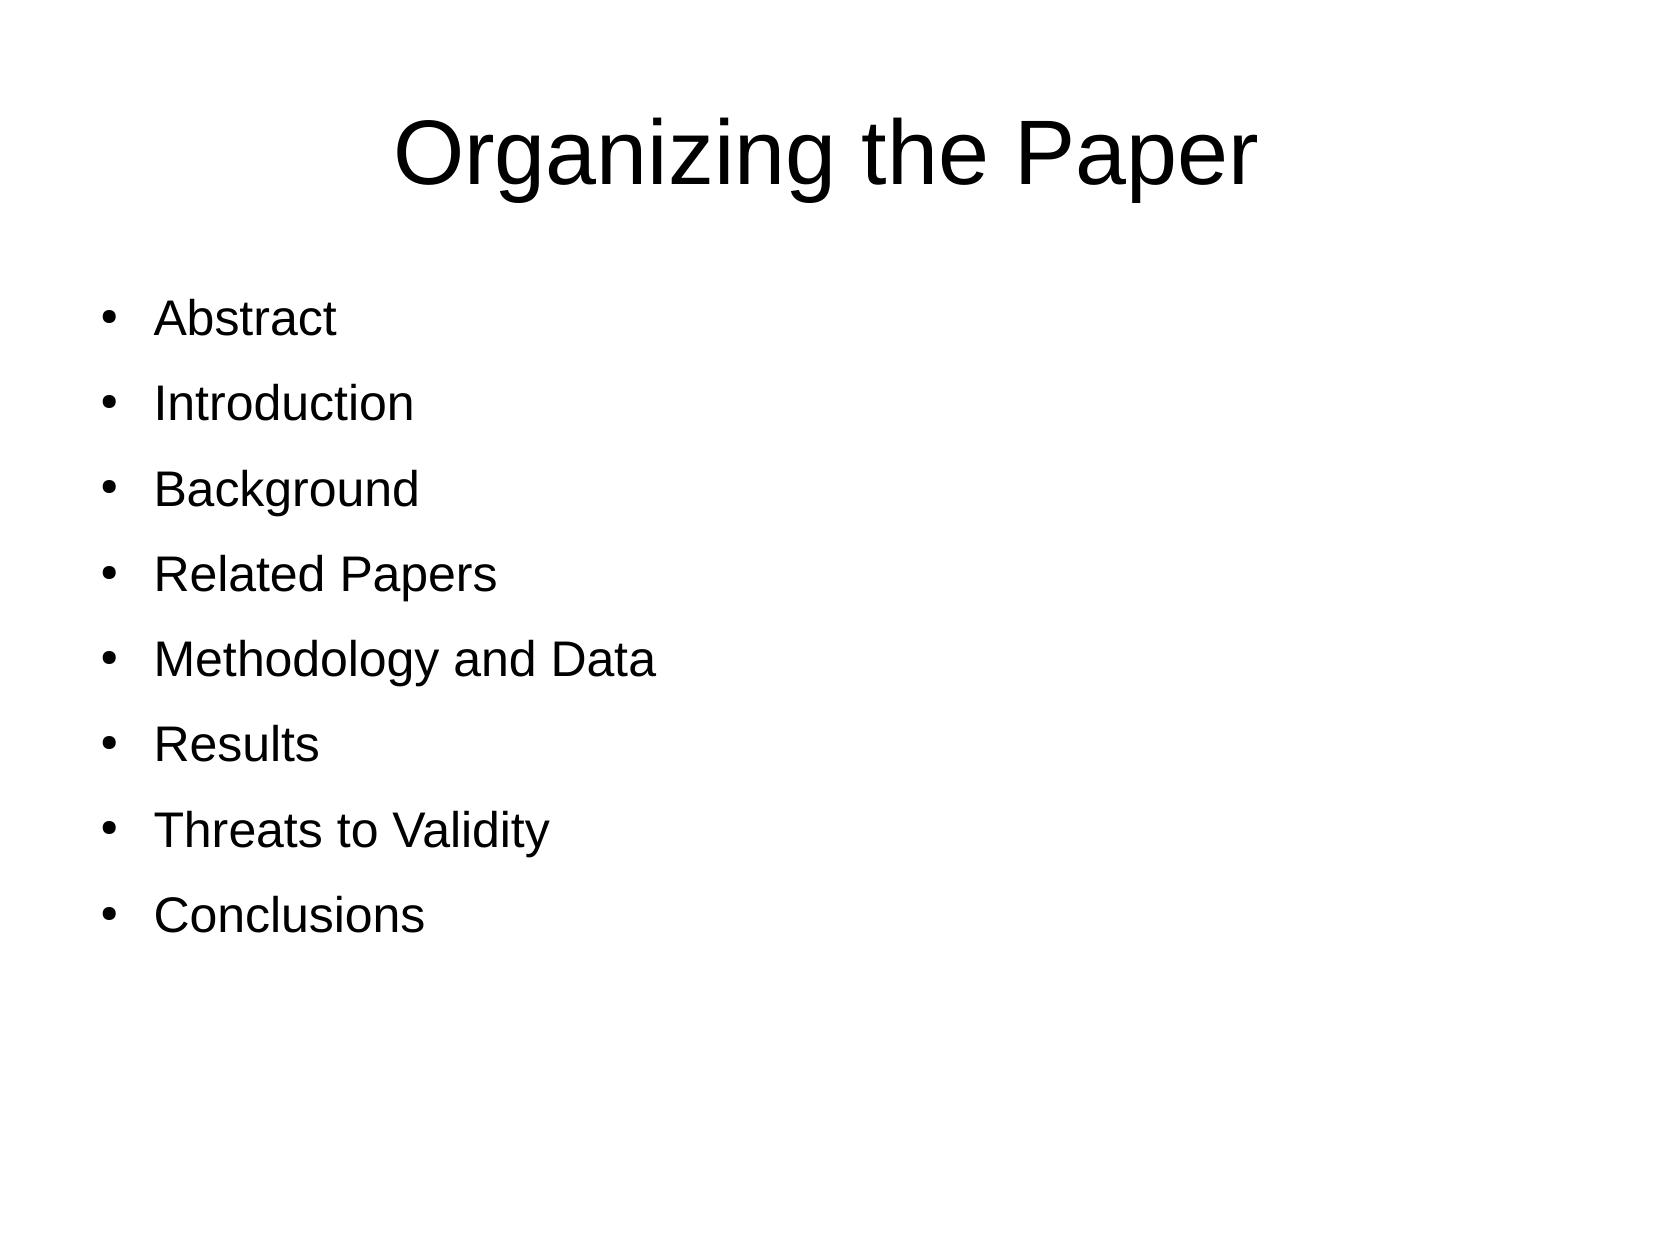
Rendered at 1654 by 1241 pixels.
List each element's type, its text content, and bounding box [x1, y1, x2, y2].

title Organizing the Paper [82, 49, 1571, 257]
list Abstract Introduction Background Related Papers Methodology and Data Results Threats to Validity Conclusions [82, 290, 1538, 1010]
